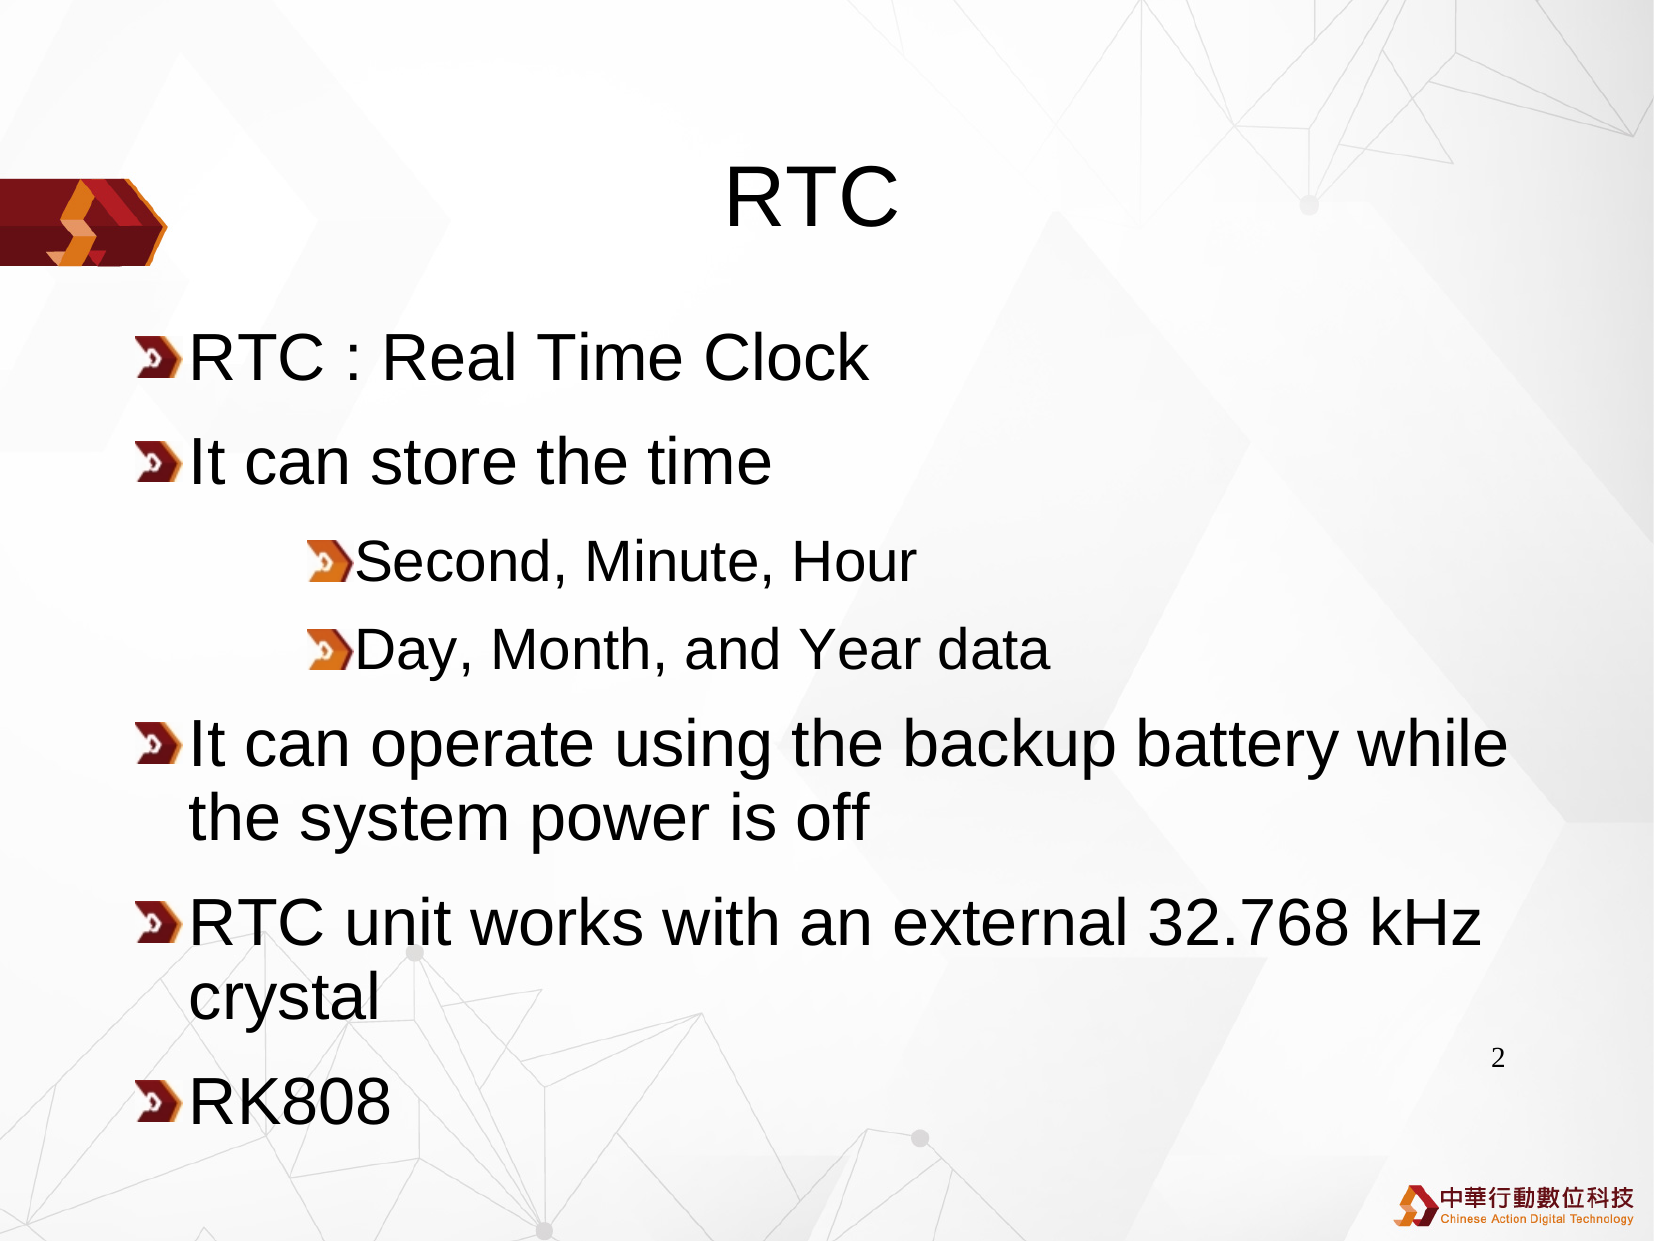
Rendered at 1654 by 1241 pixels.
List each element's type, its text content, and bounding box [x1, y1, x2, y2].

picture [0, 0, 1654, 1241]
list RTC : Real Time Clock It can store the time Second, Minute, Hour Day, Month, and Year data It can operate using the backup battery while the system power is off RTC unit works with an external 32.768 kHz crystal RK808 [118, 319, 1571, 1234]
title RTC [118, 112, 1506, 281]
